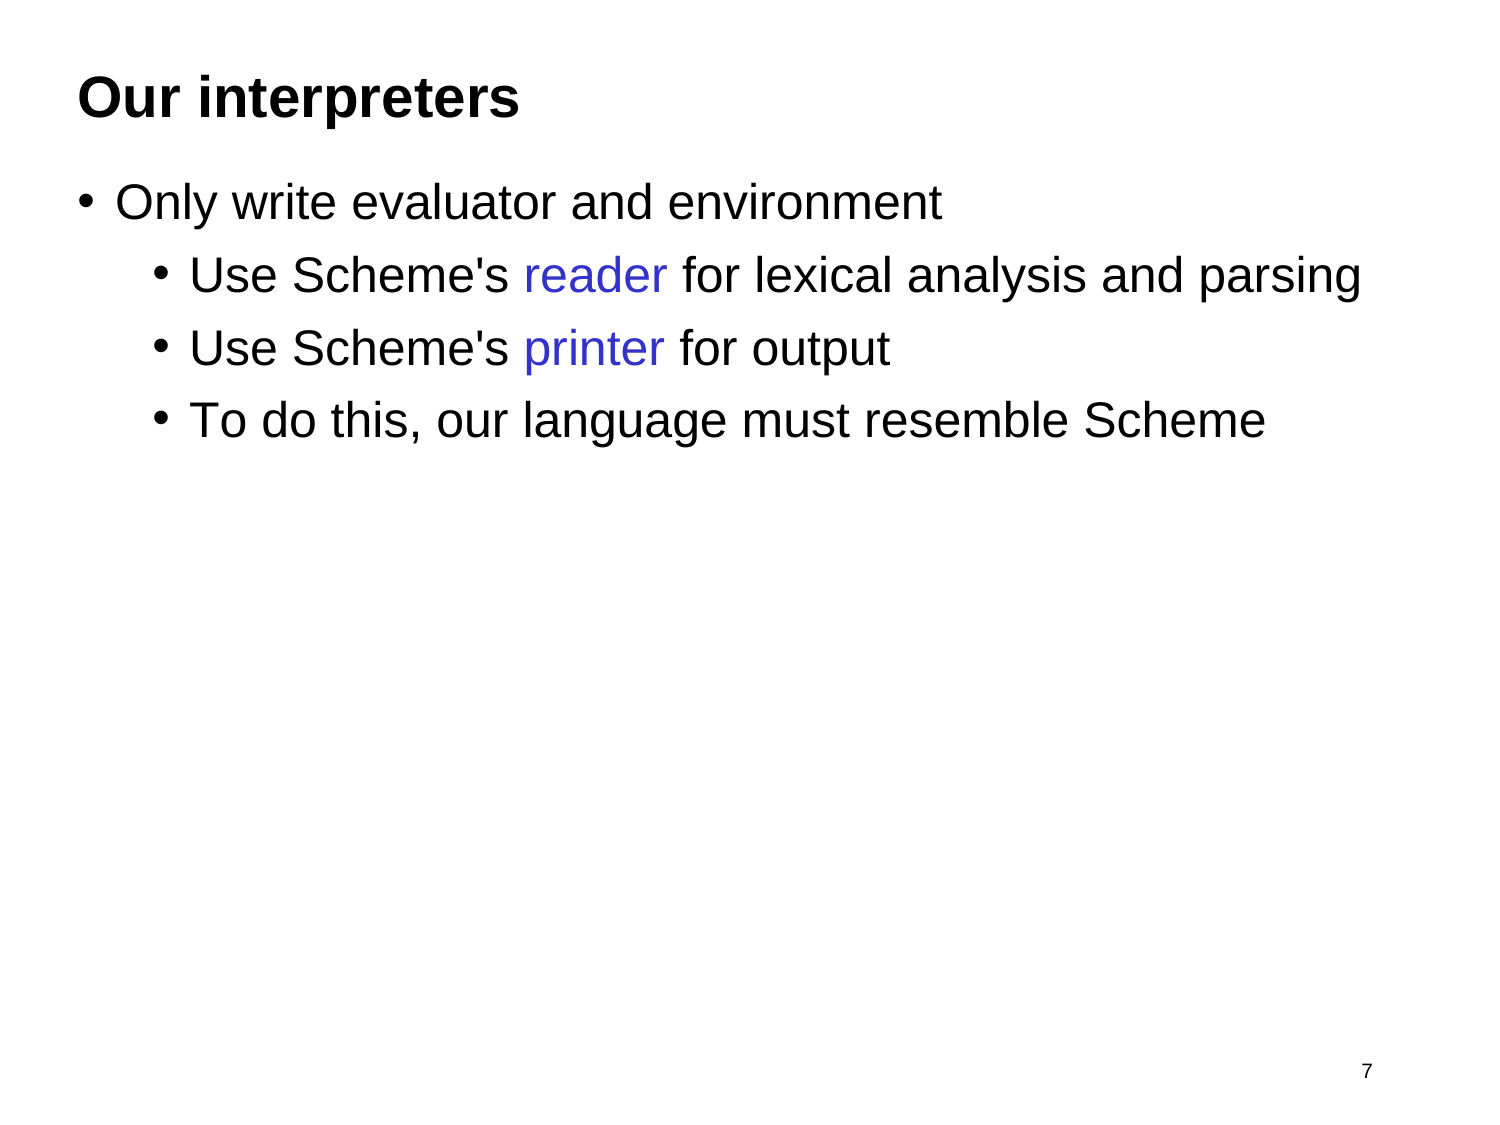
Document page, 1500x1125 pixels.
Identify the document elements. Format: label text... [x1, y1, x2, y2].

text_box Our interpreters [62, 24, 1338, 162]
text_box Only write evaluator and environment Use Scheme's reader for lexical analysis and parsing Use Scheme's printer for output To do this, our language must resemble Scheme [62, 162, 1450, 1000]
text_box <number> [1025, 1049, 1388, 1101]
